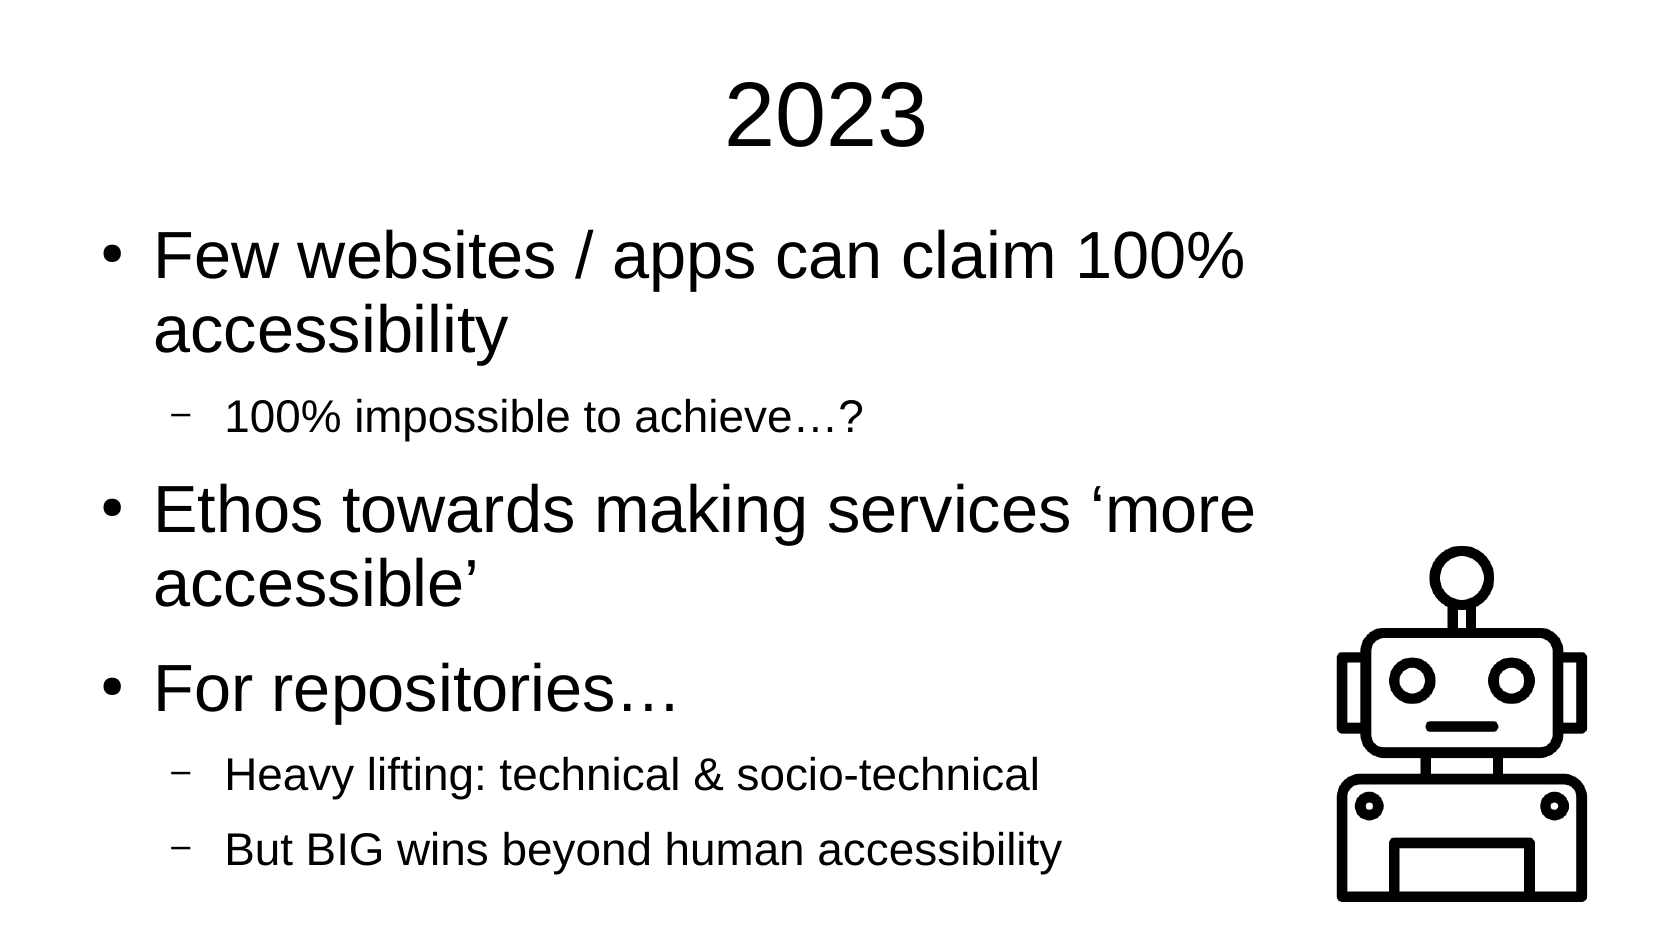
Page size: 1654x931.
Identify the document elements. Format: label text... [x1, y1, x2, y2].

title 2023 [82, 37, 1571, 193]
list Few websites / apps can claim 100% accessibility 100% impossible to achieve…? Ethos towards making services ‘more accessible’ For repositories… Heavy lifting: technical & socio-technical But BIG wins beyond human accessibility [82, 217, 1565, 916]
picture [1269, 531, 1654, 916]
